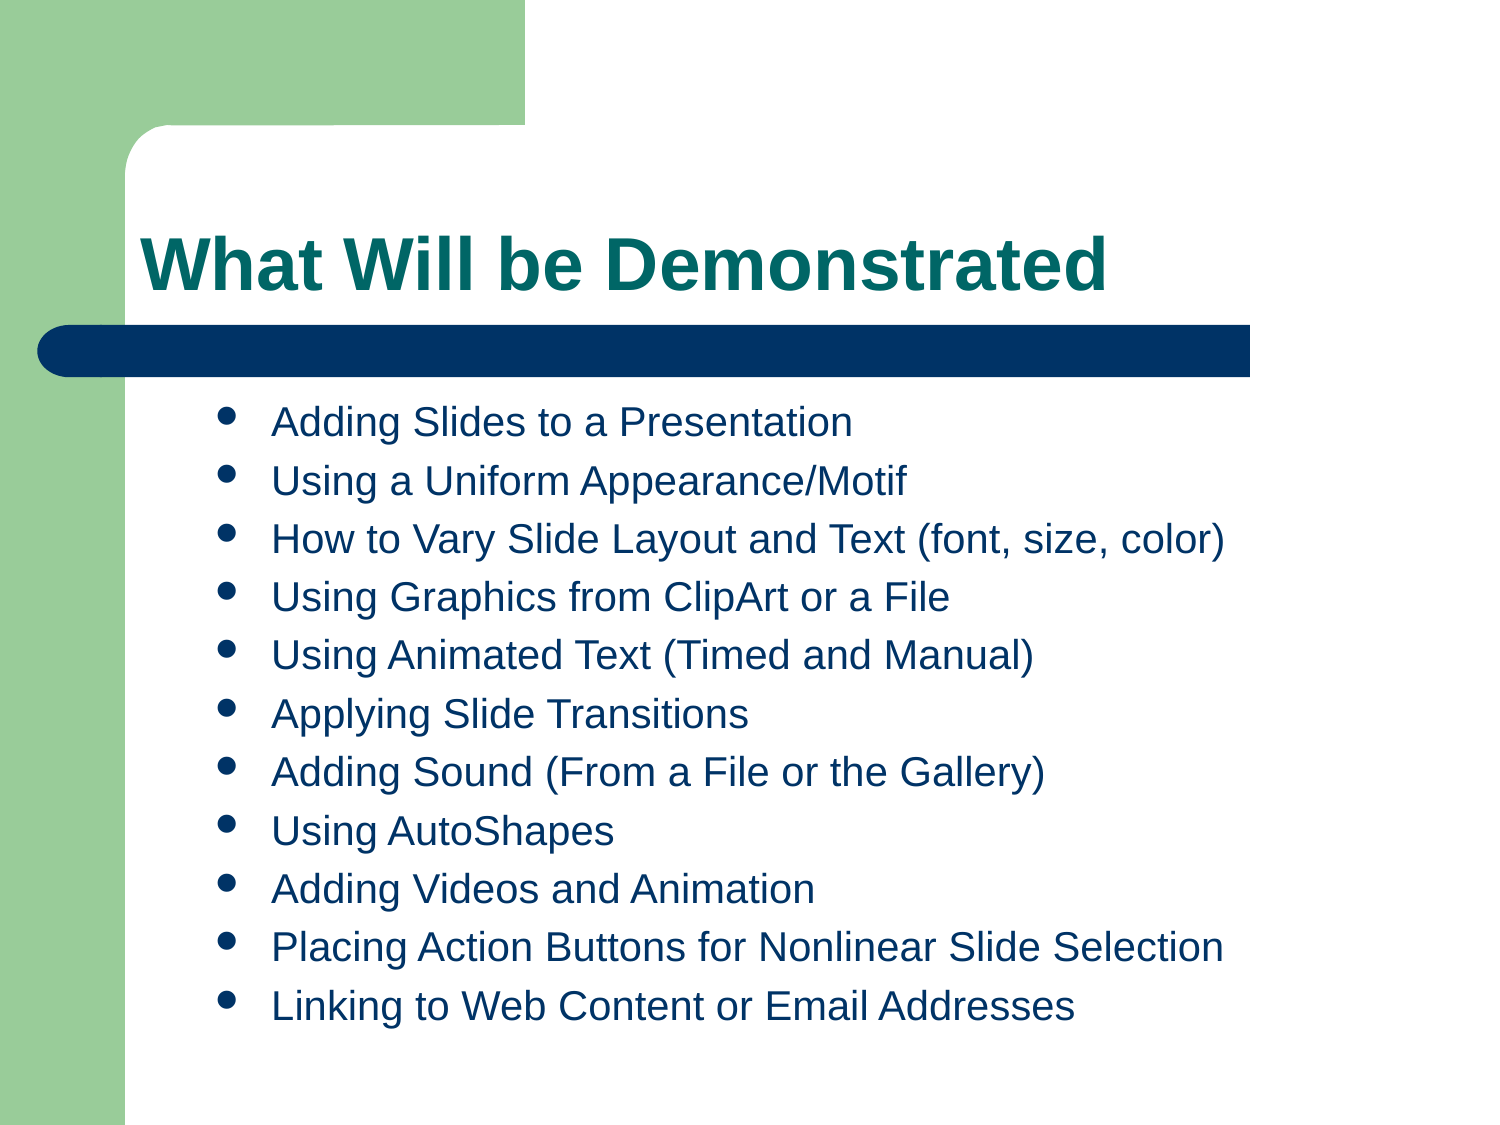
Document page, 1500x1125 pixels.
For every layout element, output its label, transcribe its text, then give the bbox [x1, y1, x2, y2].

list Adding Slides to a Presentation Using a Uniform Appearance/Motif How to Vary Slide Layout and Text (font, size, color) Using Graphics from ClipArt or a File Using Animated Text (Timed and Manual) Applying Slide Transitions Adding Sound (From a File or the Gallery) Using AutoShapes Adding Videos and Animation Placing Action Buttons for Nonlinear Slide Selection Linking to Web Content or Email Addresses [200, 387, 1500, 1125]
title What Will be Demonstrated [125, 125, 1425, 313]
